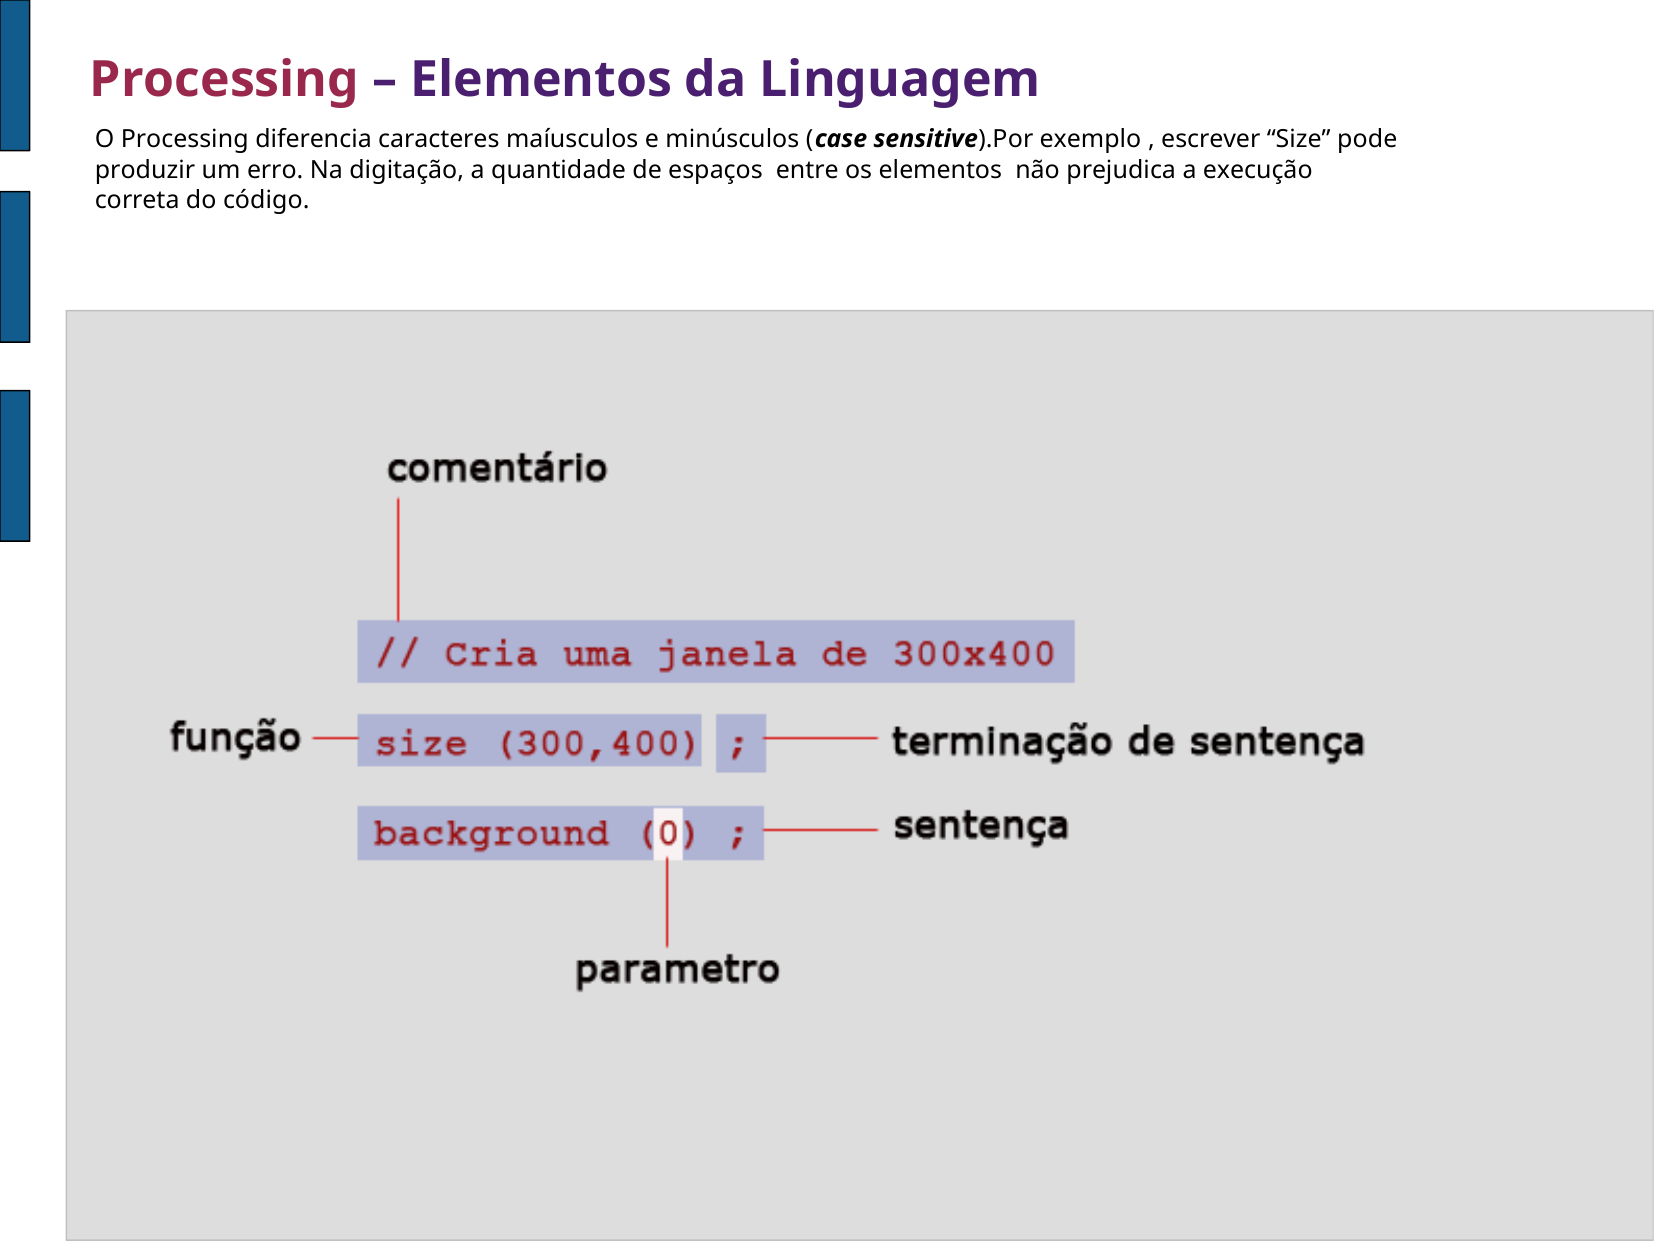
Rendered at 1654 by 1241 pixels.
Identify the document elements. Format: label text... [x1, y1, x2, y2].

picture [135, 412, 1388, 1009]
text_box Processing – Elementos da Linguagem [75, 37, 1426, 113]
text_box O Processing diferencia caracteres maíusculos e minúsculos (case sensitive).Por exemplo , escrever “Size” pode produzir um erro. Na digitação, a quantidade de espaços entre os elementos não prejudica a execução correta do código. [79, 114, 1550, 221]
